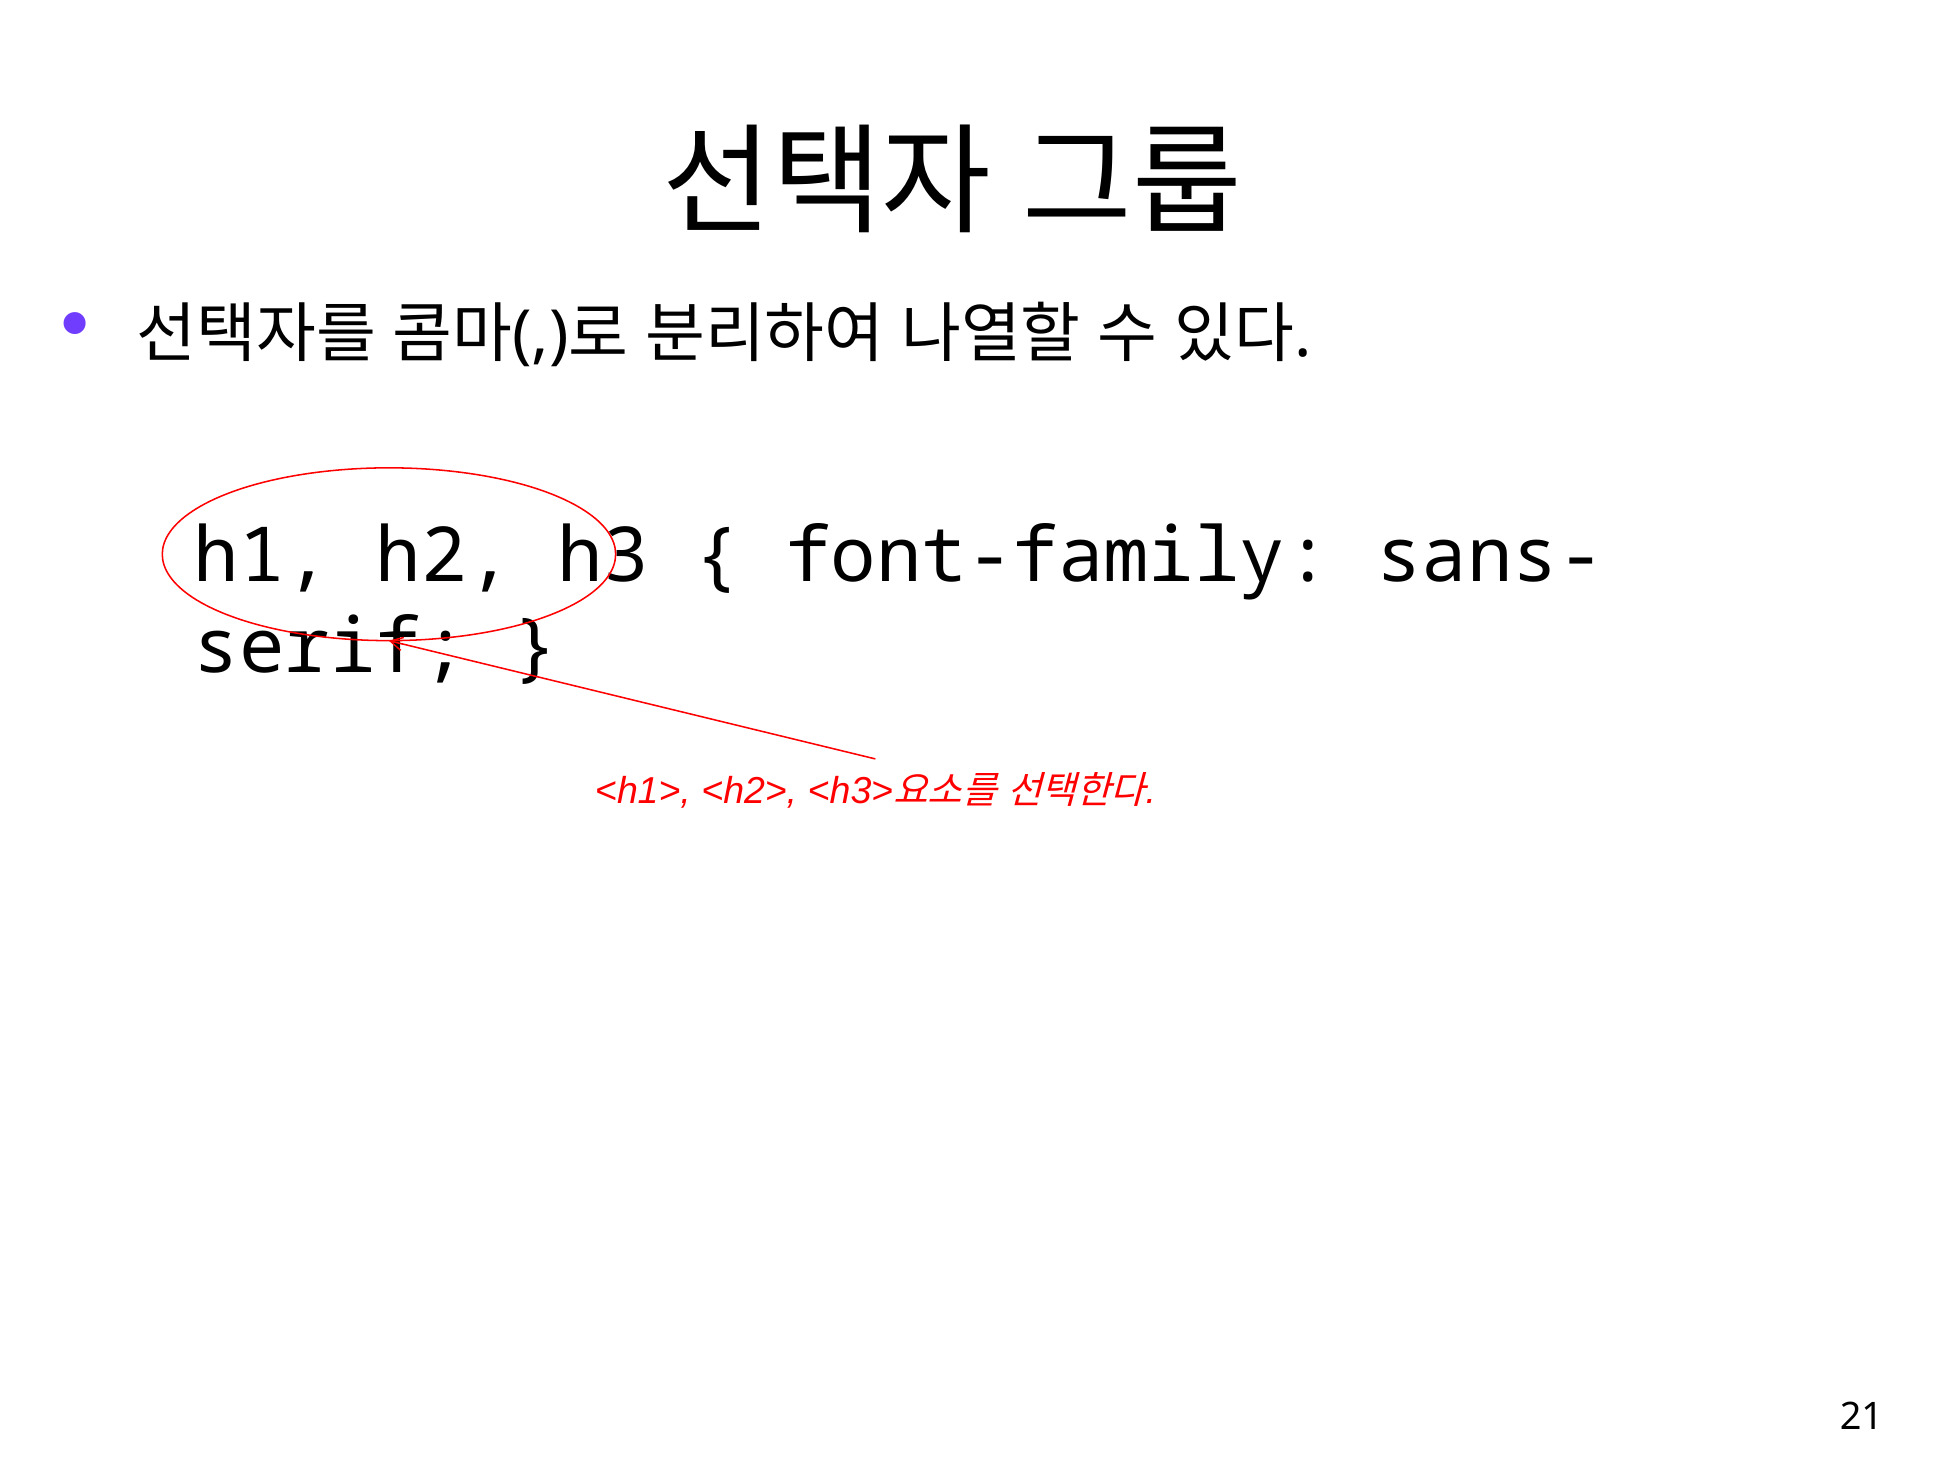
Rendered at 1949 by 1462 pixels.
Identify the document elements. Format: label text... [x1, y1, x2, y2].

text_box h1, h2, h3 { font-family: sans-serif; } [179, 589, 612, 696]
text_box [388, 640, 876, 759]
text_box h1, h2, h3 { font-family: sans-serif; } [400, 624, 538, 674]
list 선택자를 콤마(,)로 분리하여 나열할 수 있다. [48, 284, 1897, 1343]
text_box h1, h2, h3 { font-family: sans-serif; } [179, 498, 614, 639]
title 선택자 그룹 [156, 92, 1749, 255]
slide_number 20 [1496, 1372, 1899, 1462]
text_box h1, h2, h3 { font-family: sans-serif; } [535, 498, 1749, 696]
text_box <h1>, <h2>, <h3>요소를 선택한다. [474, 758, 1277, 819]
